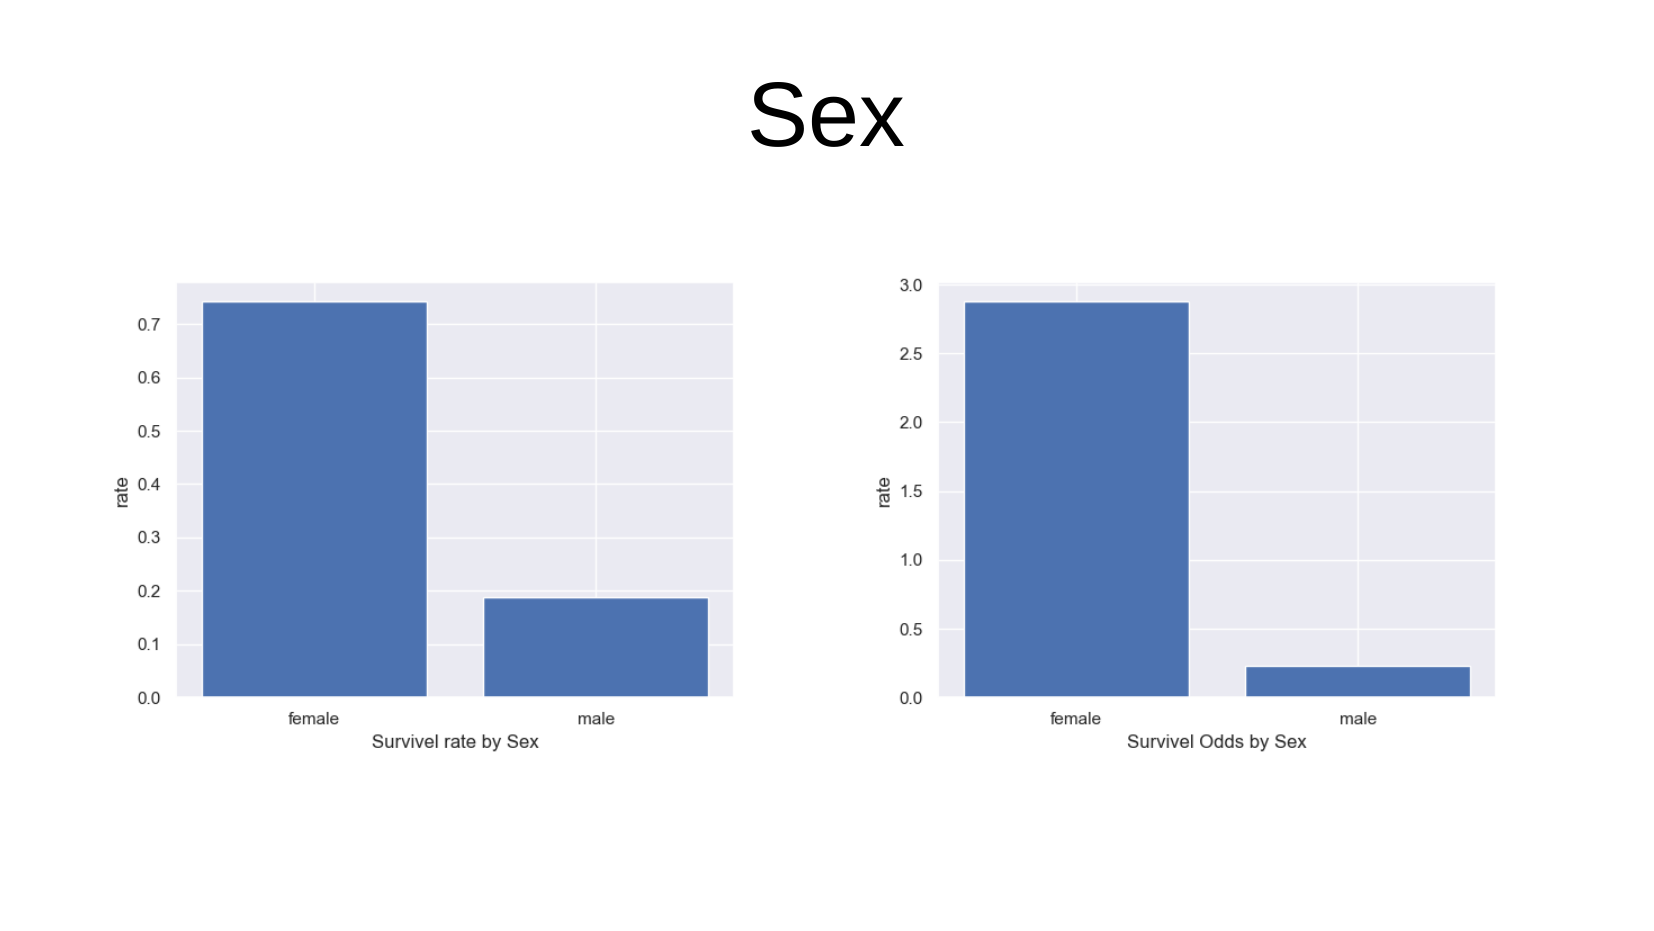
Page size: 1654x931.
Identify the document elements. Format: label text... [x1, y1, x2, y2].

title Sex [82, 37, 1571, 193]
picture [86, 217, 806, 758]
picture [848, 217, 1568, 758]
